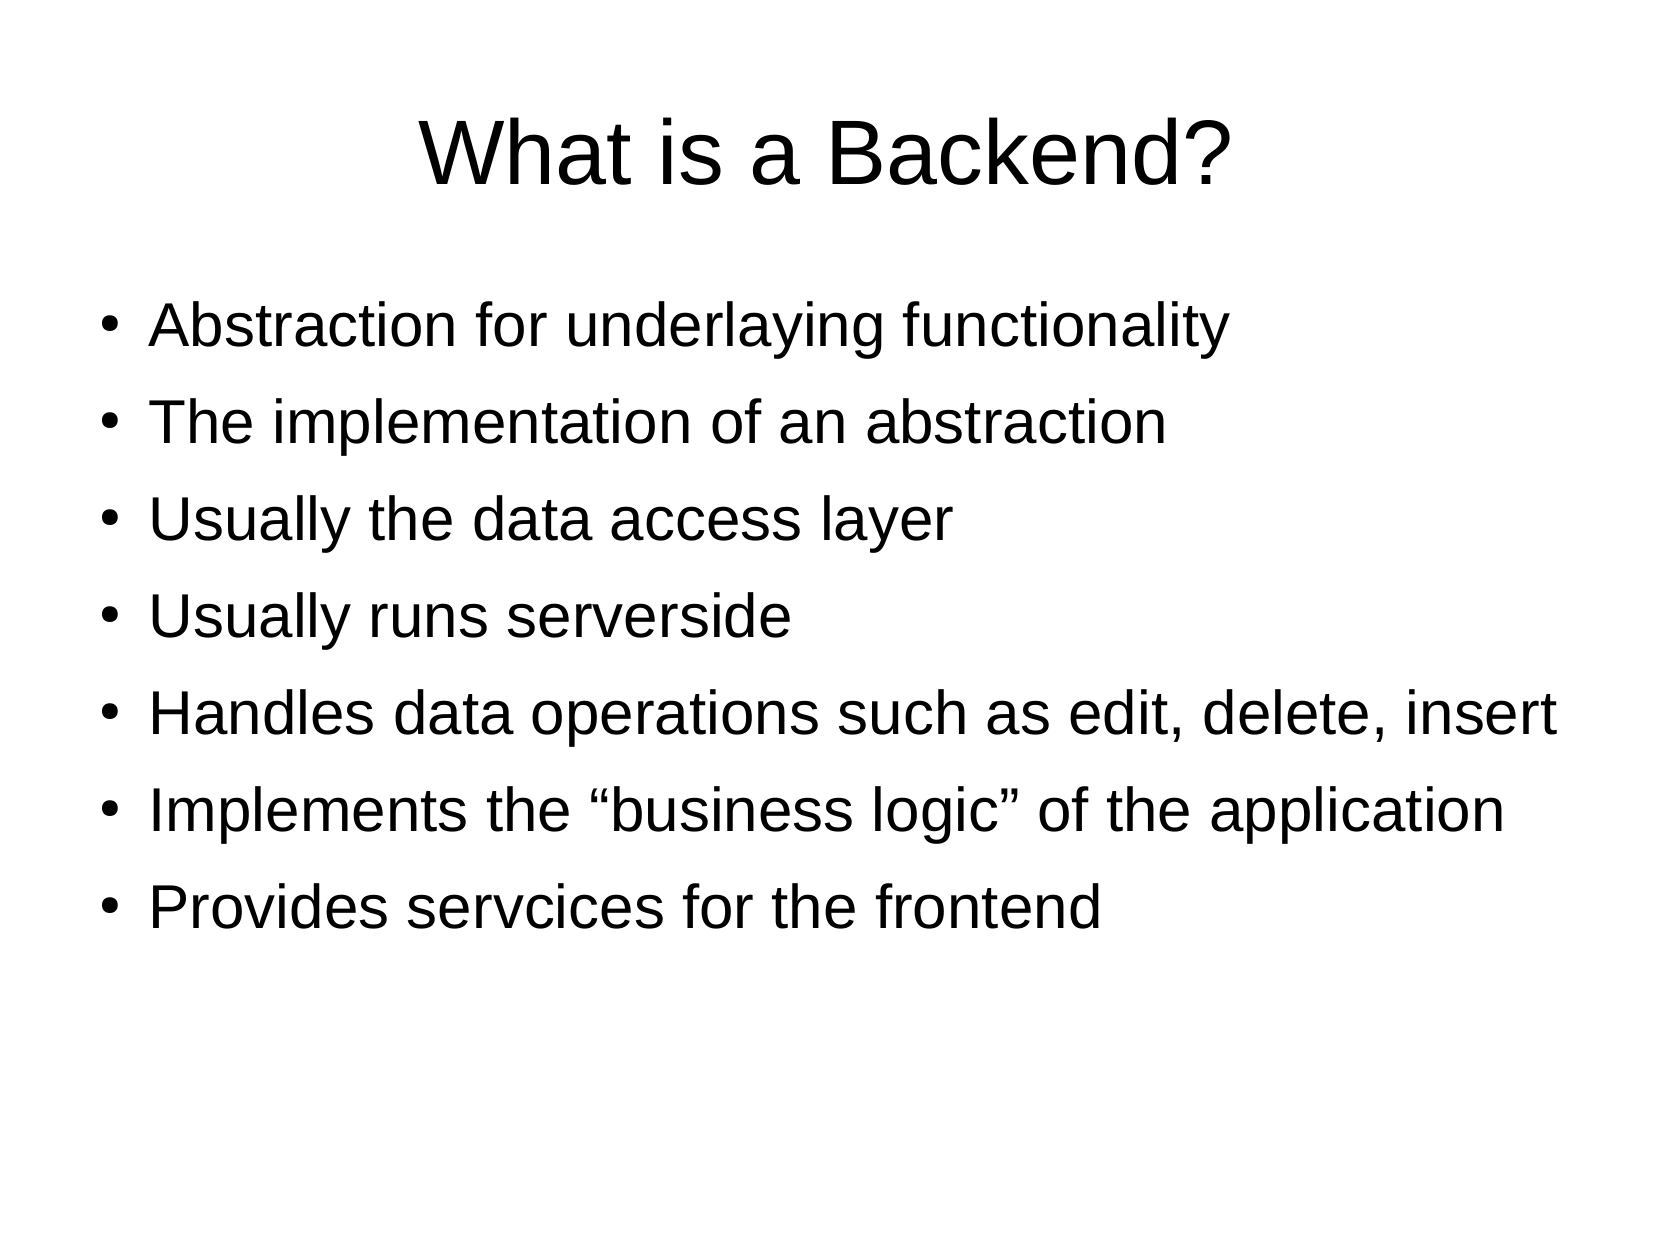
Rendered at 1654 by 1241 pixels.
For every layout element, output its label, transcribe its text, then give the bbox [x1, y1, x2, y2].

list Abstraction for underlaying functionality The implementation of an abstraction Usually the data access layer Usually runs serverside Handles data operations such as edit, delete, insert Implements the “business logic” of the application Provides servcices for the frontend [82, 290, 1571, 1010]
title What is a Backend? [82, 49, 1571, 257]
